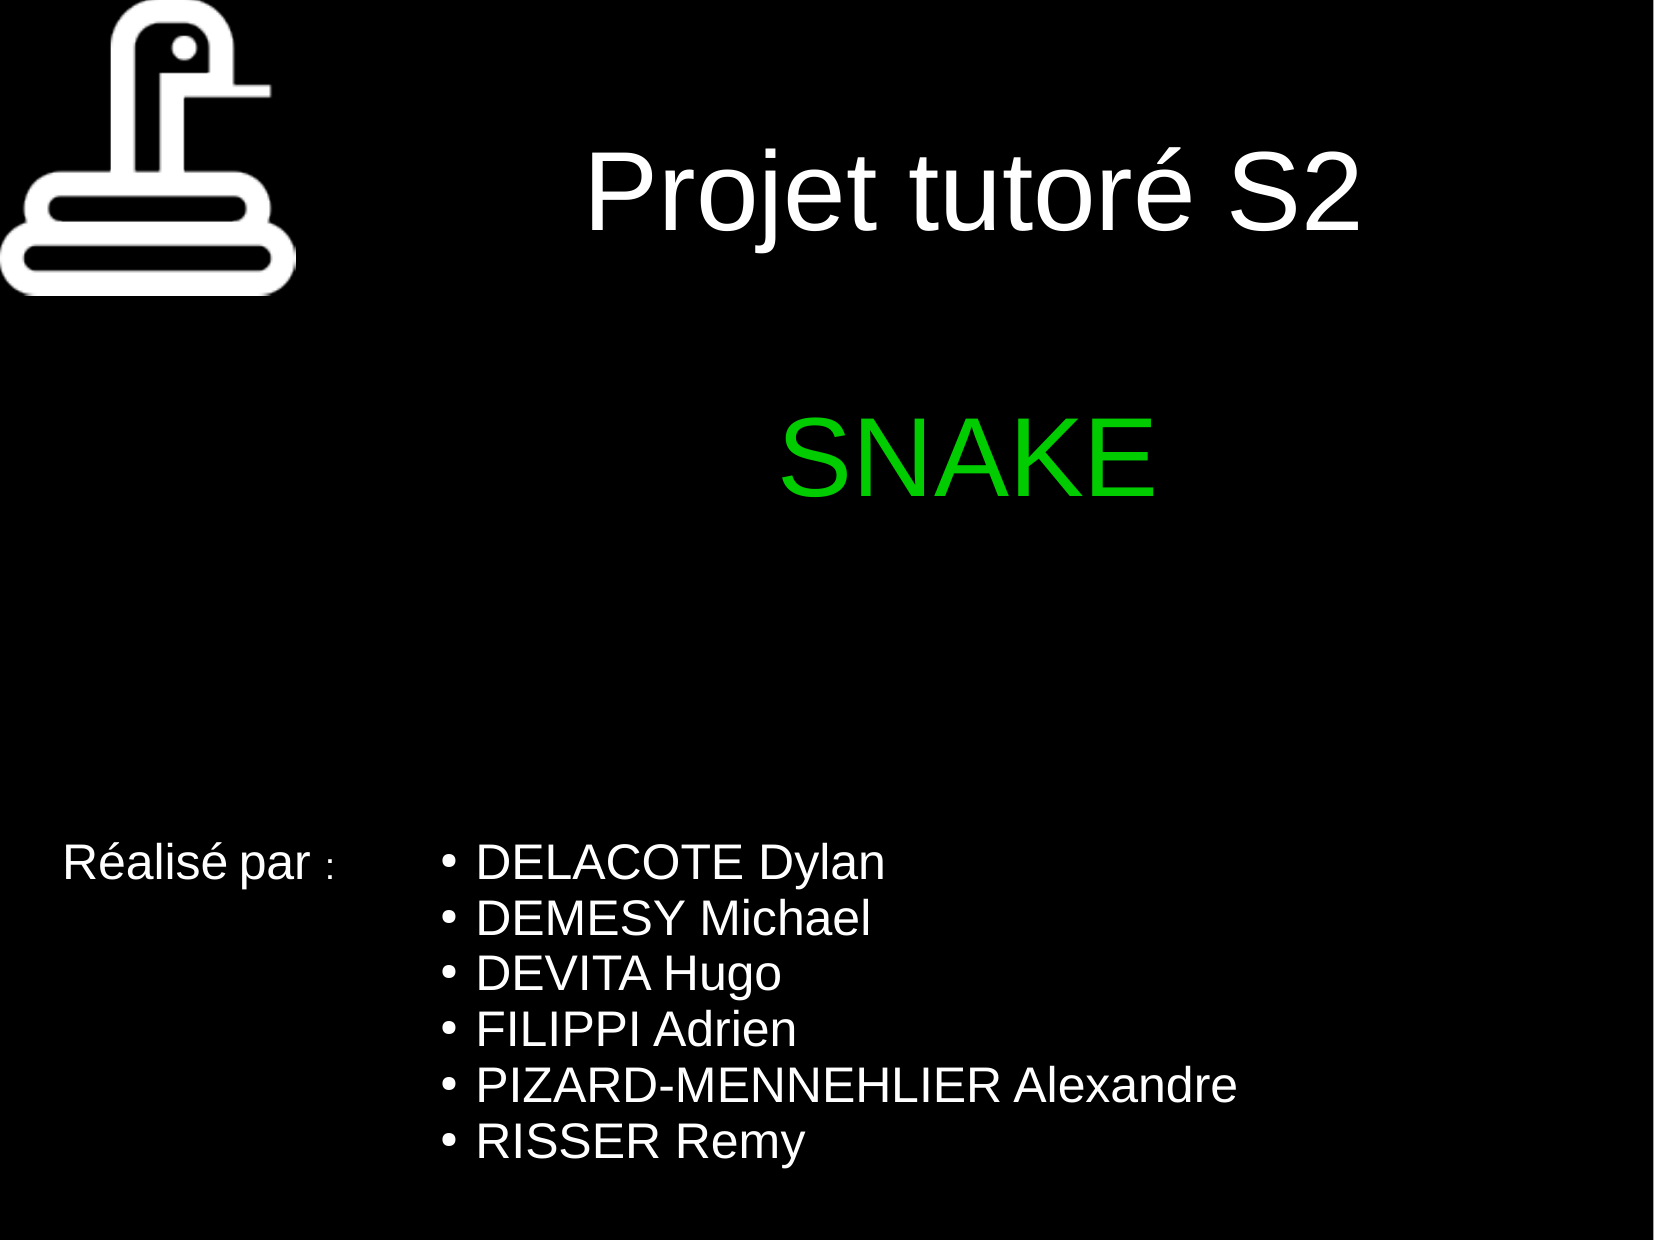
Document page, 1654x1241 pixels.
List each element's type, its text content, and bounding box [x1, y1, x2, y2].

text_box DELACOTE Dylan DEMESY Michael DEVITA Hugo FILIPPI Adrien PIZARD-MENNEHLIER Alexandre RISSER Remy [425, 826, 1654, 1177]
picture [0, 0, 296, 296]
title SNAKE [141, 354, 1654, 562]
title Projet tutoré S2 [296, 88, 1654, 296]
text_box Réalisé par : [47, 826, 355, 940]
